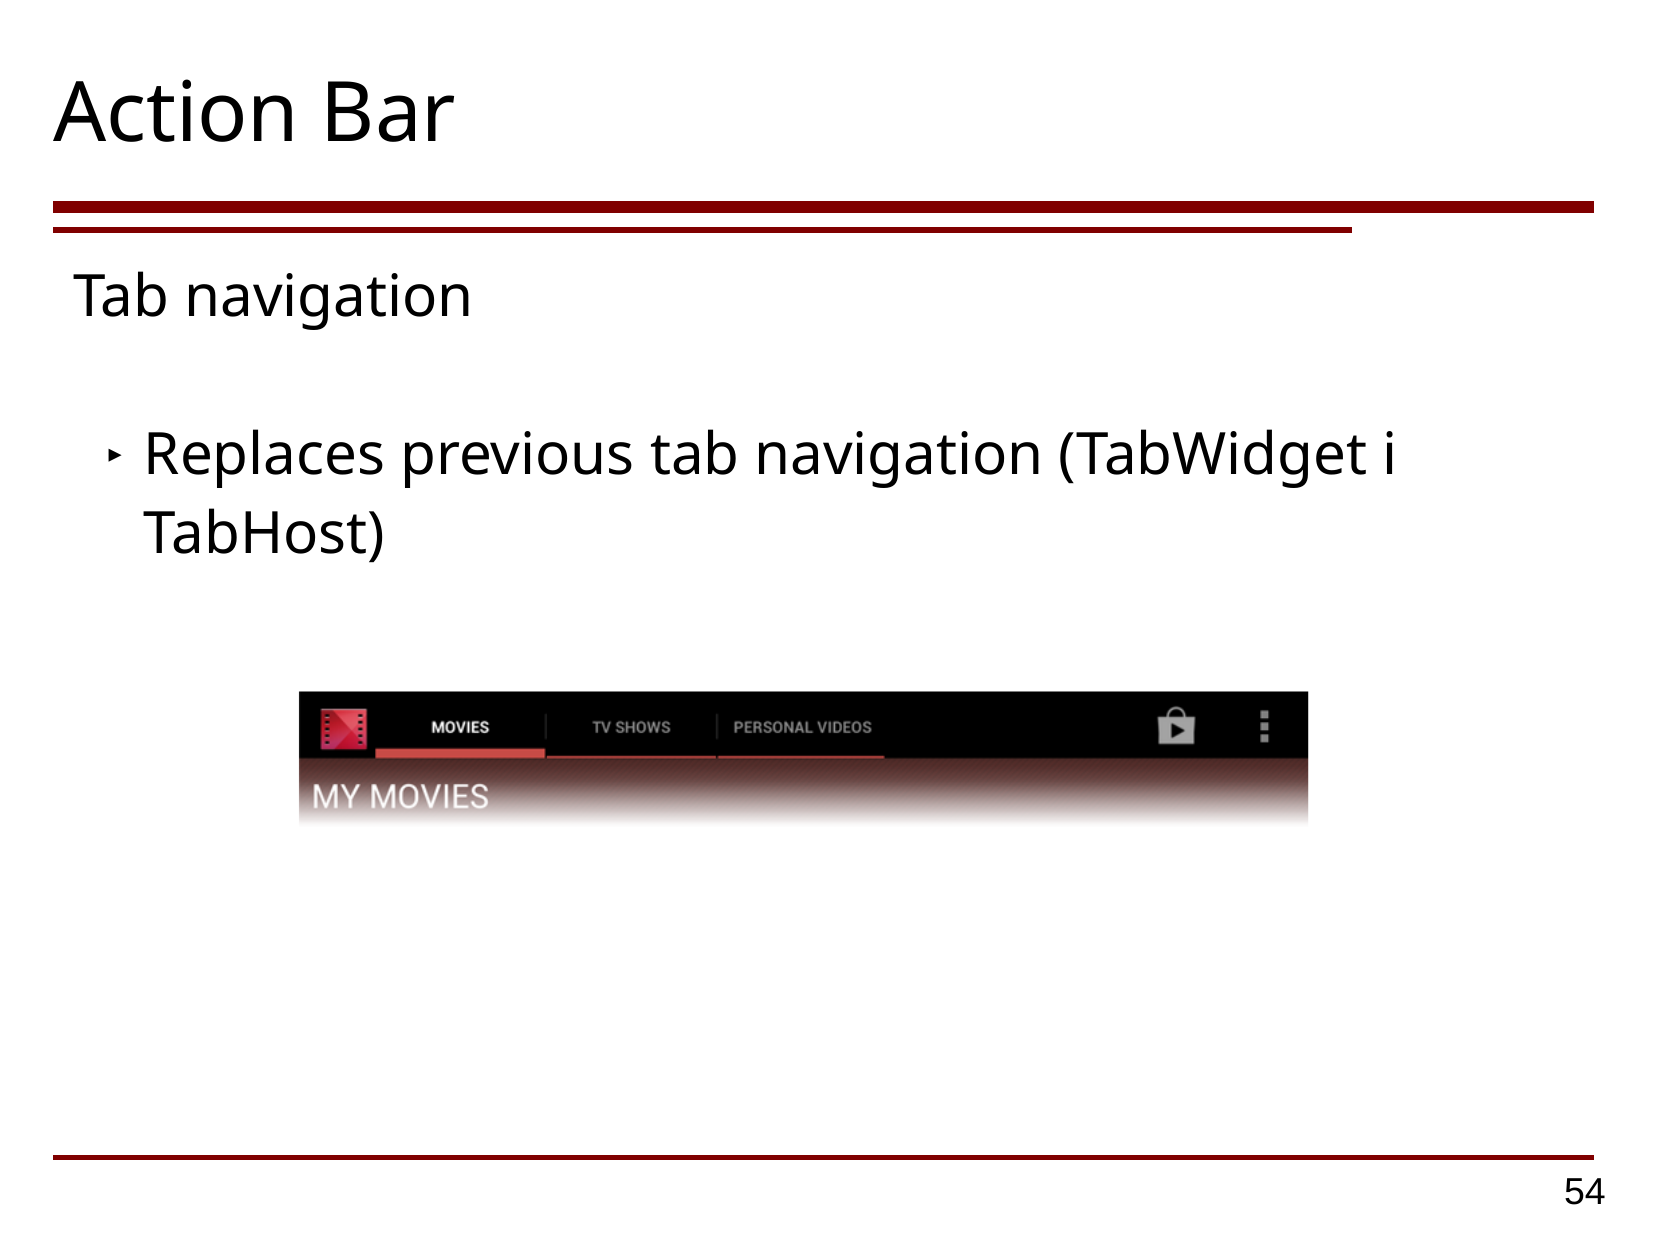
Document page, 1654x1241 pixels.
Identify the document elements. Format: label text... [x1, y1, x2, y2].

subtitle Action Bar [53, 48, 1542, 172]
picture [295, 686, 1314, 857]
text_box <número> [35, 1163, 1654, 1221]
text_box Tab navigation Replaces previous tab navigation (TabWidget i TabHost) [58, 246, 1588, 1205]
